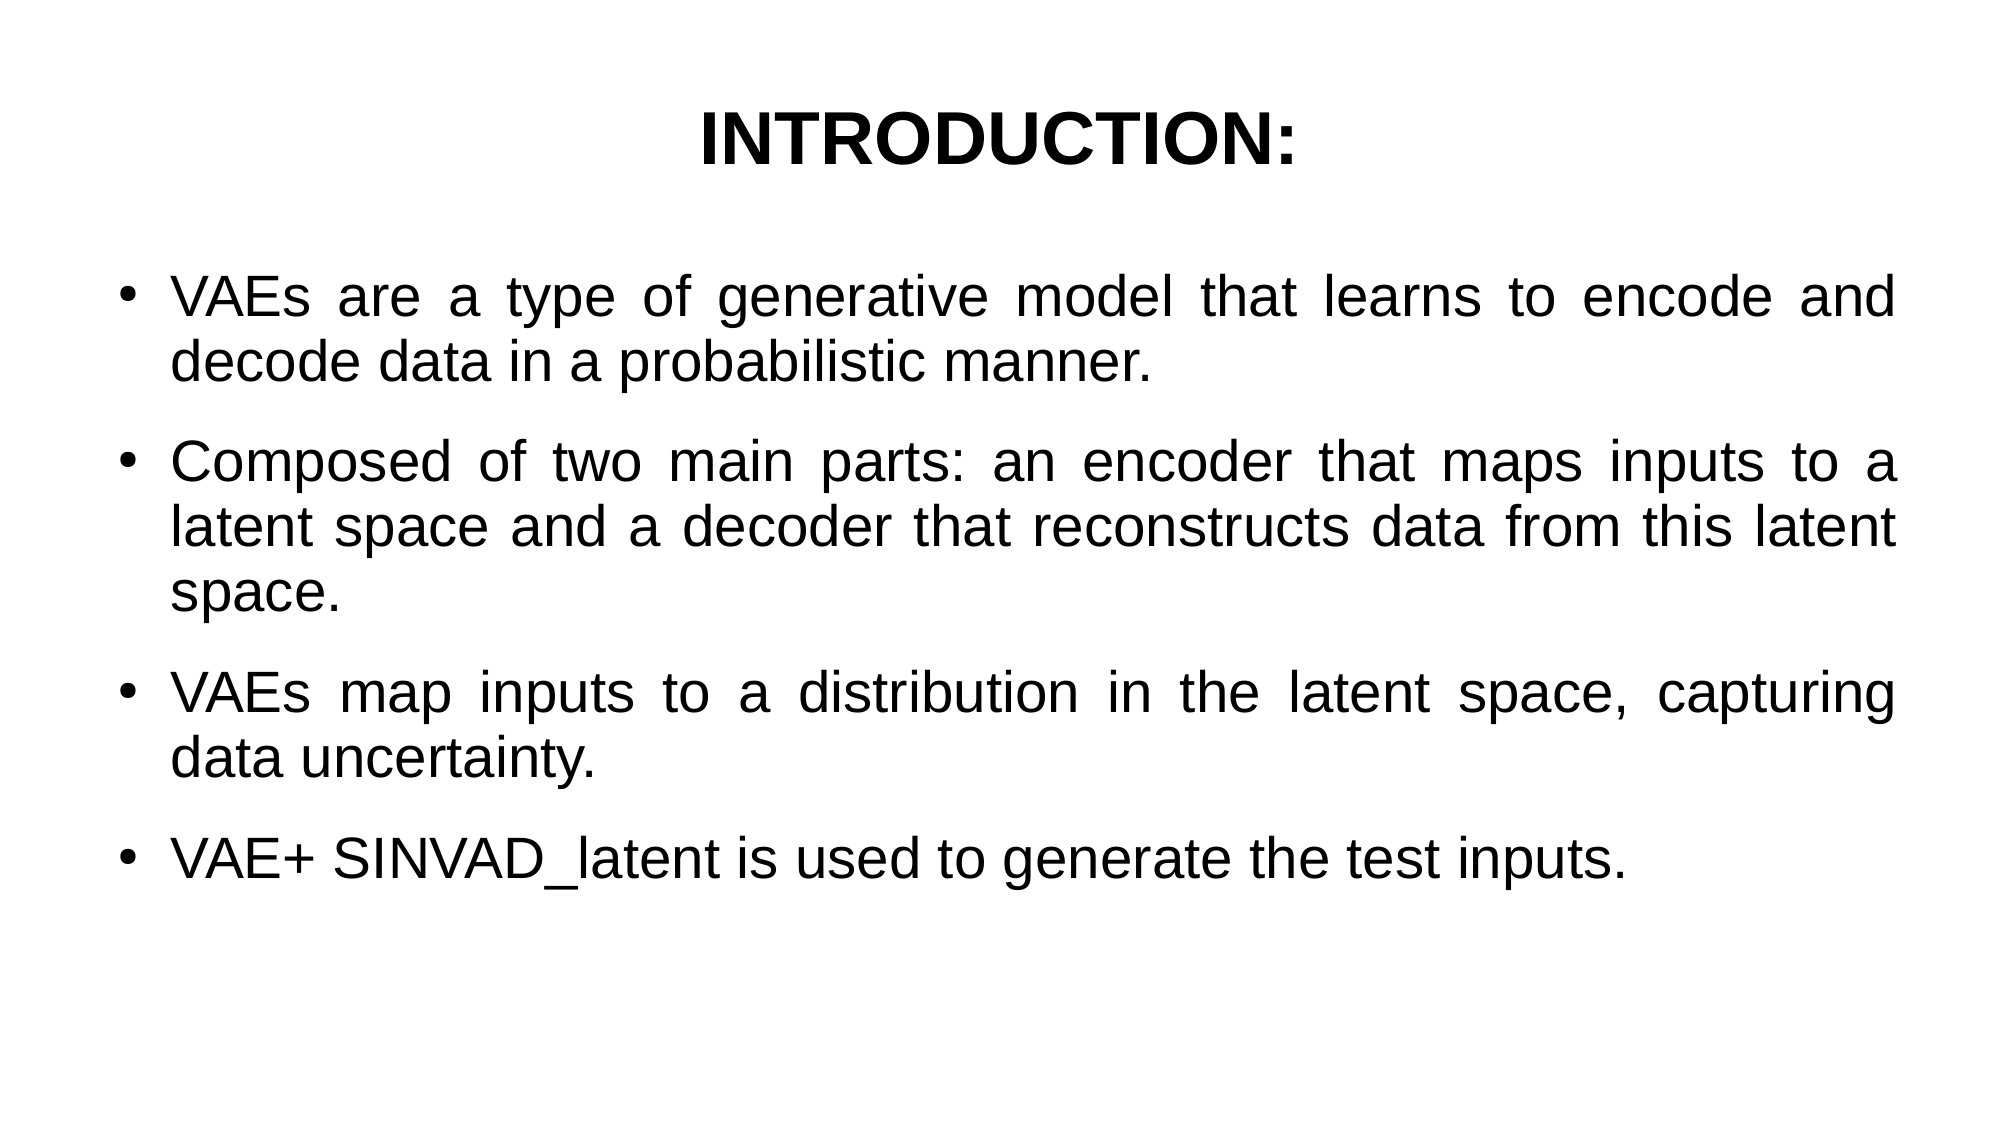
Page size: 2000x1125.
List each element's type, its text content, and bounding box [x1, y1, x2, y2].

list VAEs are a type of generative model that learns to encode and decode data in a probabilistic manner. Composed of two main parts: an encoder that maps inputs to a latent space and a decoder that reconstructs data from this latent space. VAEs map inputs to a distribution in the latent space, capturing data uncertainty. VAE+ SINVAD_latent is used to generate the test inputs. [99, 263, 1900, 916]
title INTRODUCTION: [99, 44, 1900, 233]
